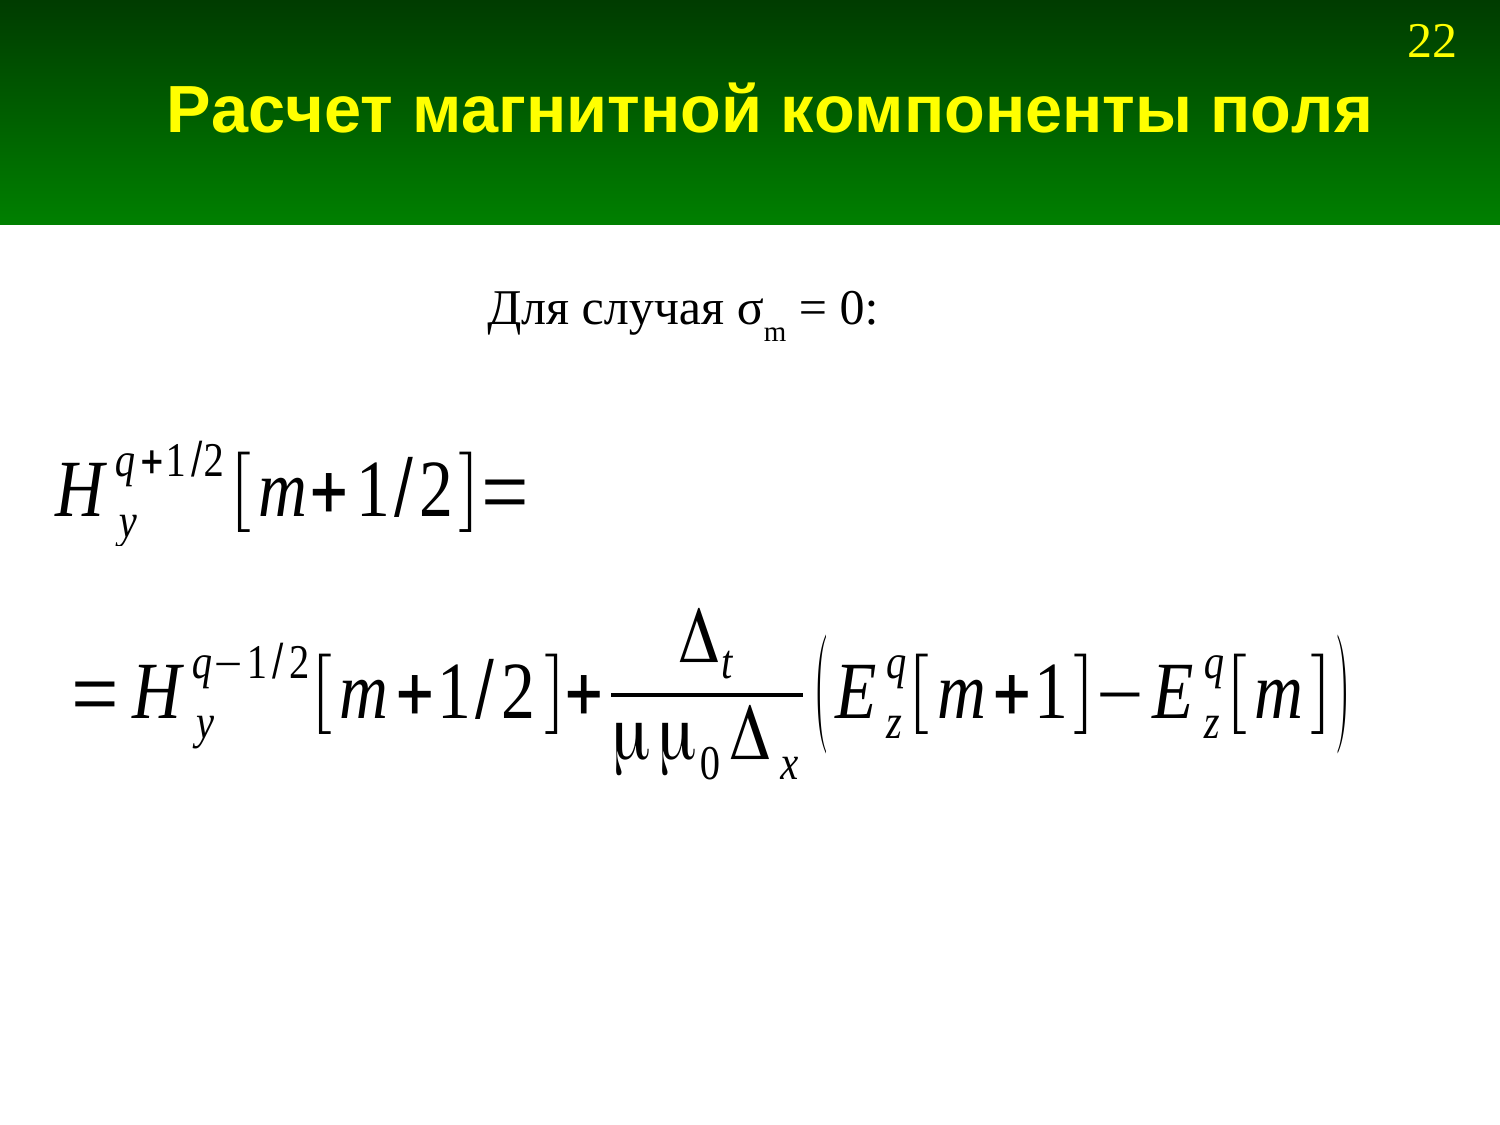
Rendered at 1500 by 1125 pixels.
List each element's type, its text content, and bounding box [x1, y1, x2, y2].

title Расчет магнитной компоненты поля [100, 7, 1441, 204]
chart [52, 601, 1365, 792]
text_box Для случая σm = 0: [472, 267, 894, 355]
chart [34, 430, 552, 546]
